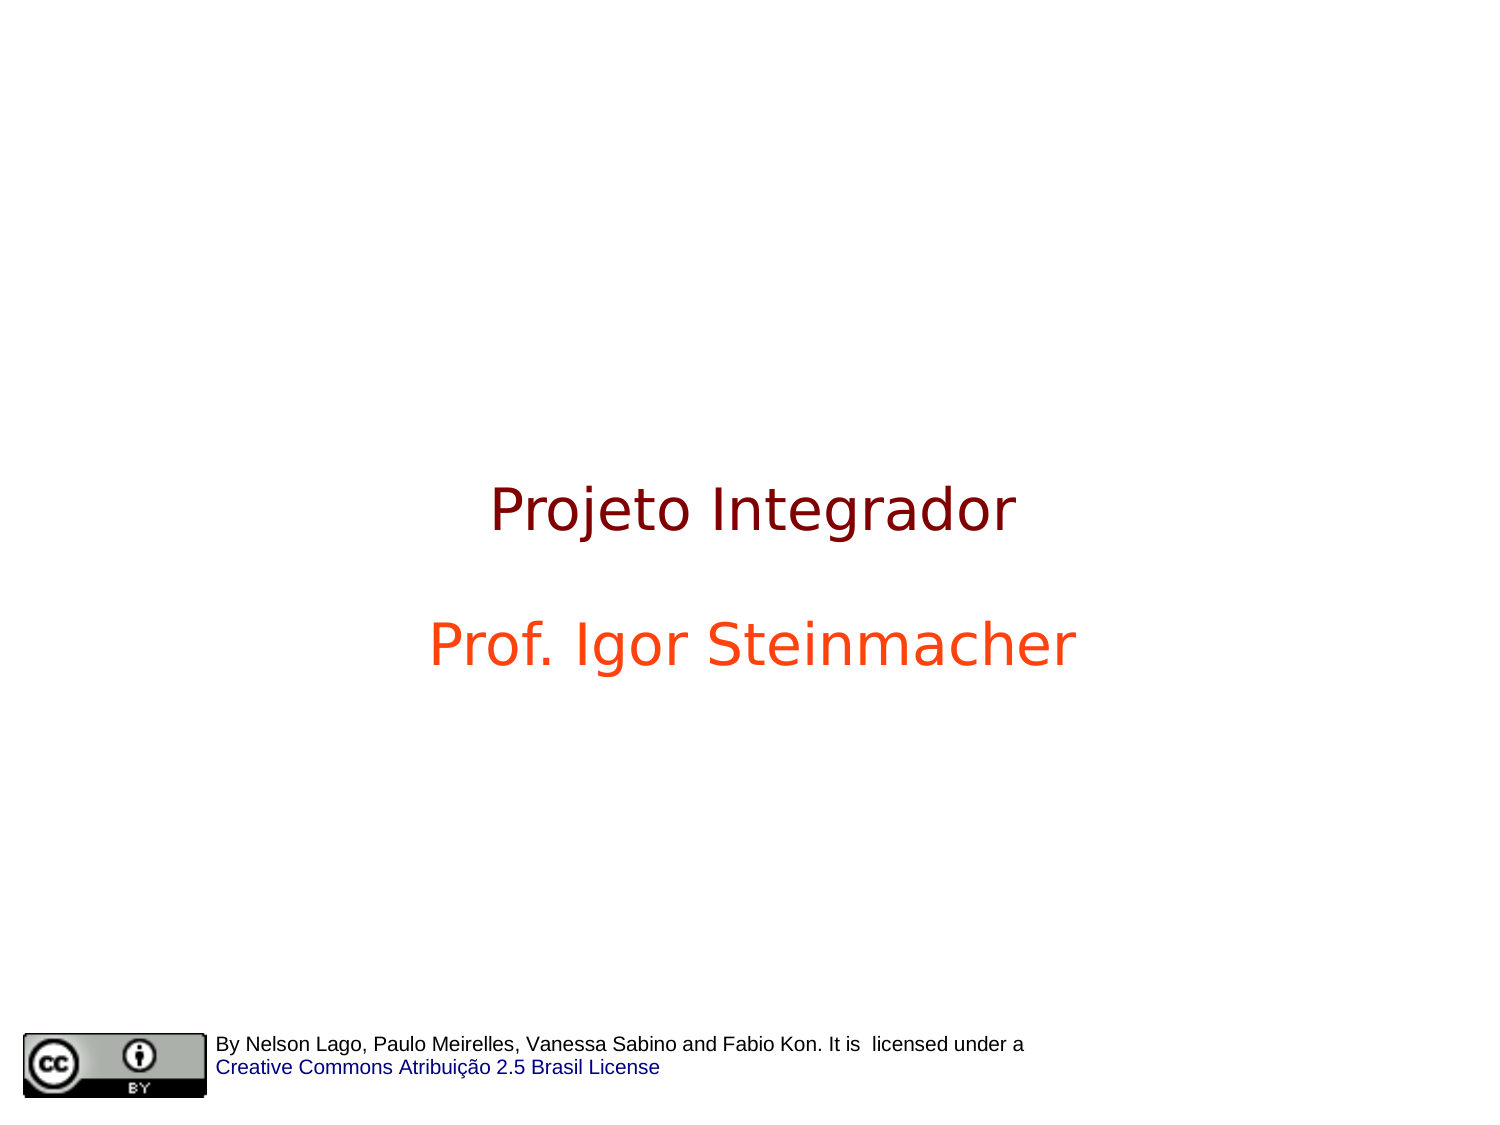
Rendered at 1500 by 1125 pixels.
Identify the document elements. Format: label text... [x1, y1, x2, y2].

subtitle Projeto Integrador Prof. Igor Steinmacher [59, 206, 1447, 950]
text_box By Nelson Lago, Paulo Meirelles, Vanessa Sabino and Fabio Kon. It is licensed under a Creative Commons Atribuição 2.5 Brasil License [200, 1025, 1064, 1101]
text_box [826, 944, 1500, 1125]
picture [23, 1033, 200, 1099]
